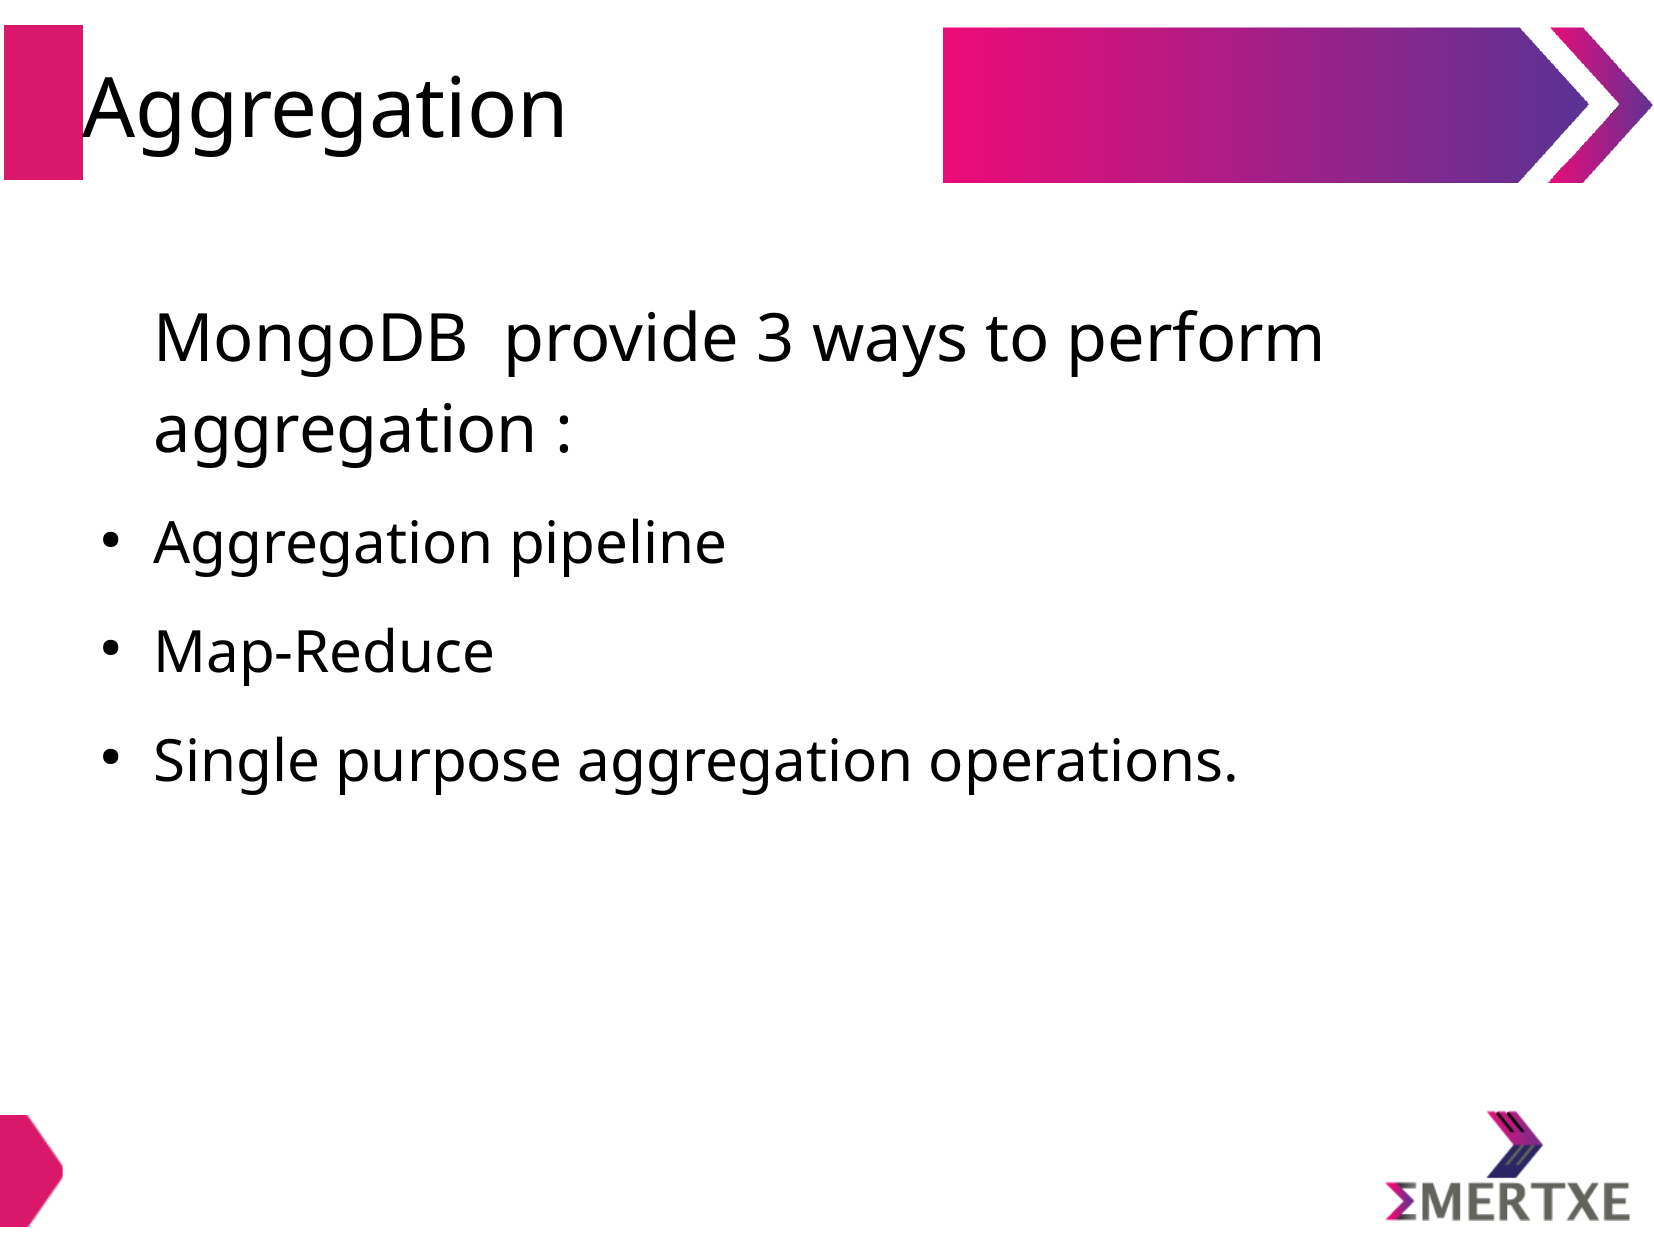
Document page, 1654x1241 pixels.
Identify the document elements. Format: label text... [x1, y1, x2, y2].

picture [1571, 27, 1653, 183]
title Aggregation [82, 2, 1571, 210]
list MongoDB provide 3 ways to perform aggregation : Aggregation pipeline Map-Reduce Single purpose aggregation operations. [82, 290, 1571, 1010]
picture [1385, 1107, 1631, 1221]
